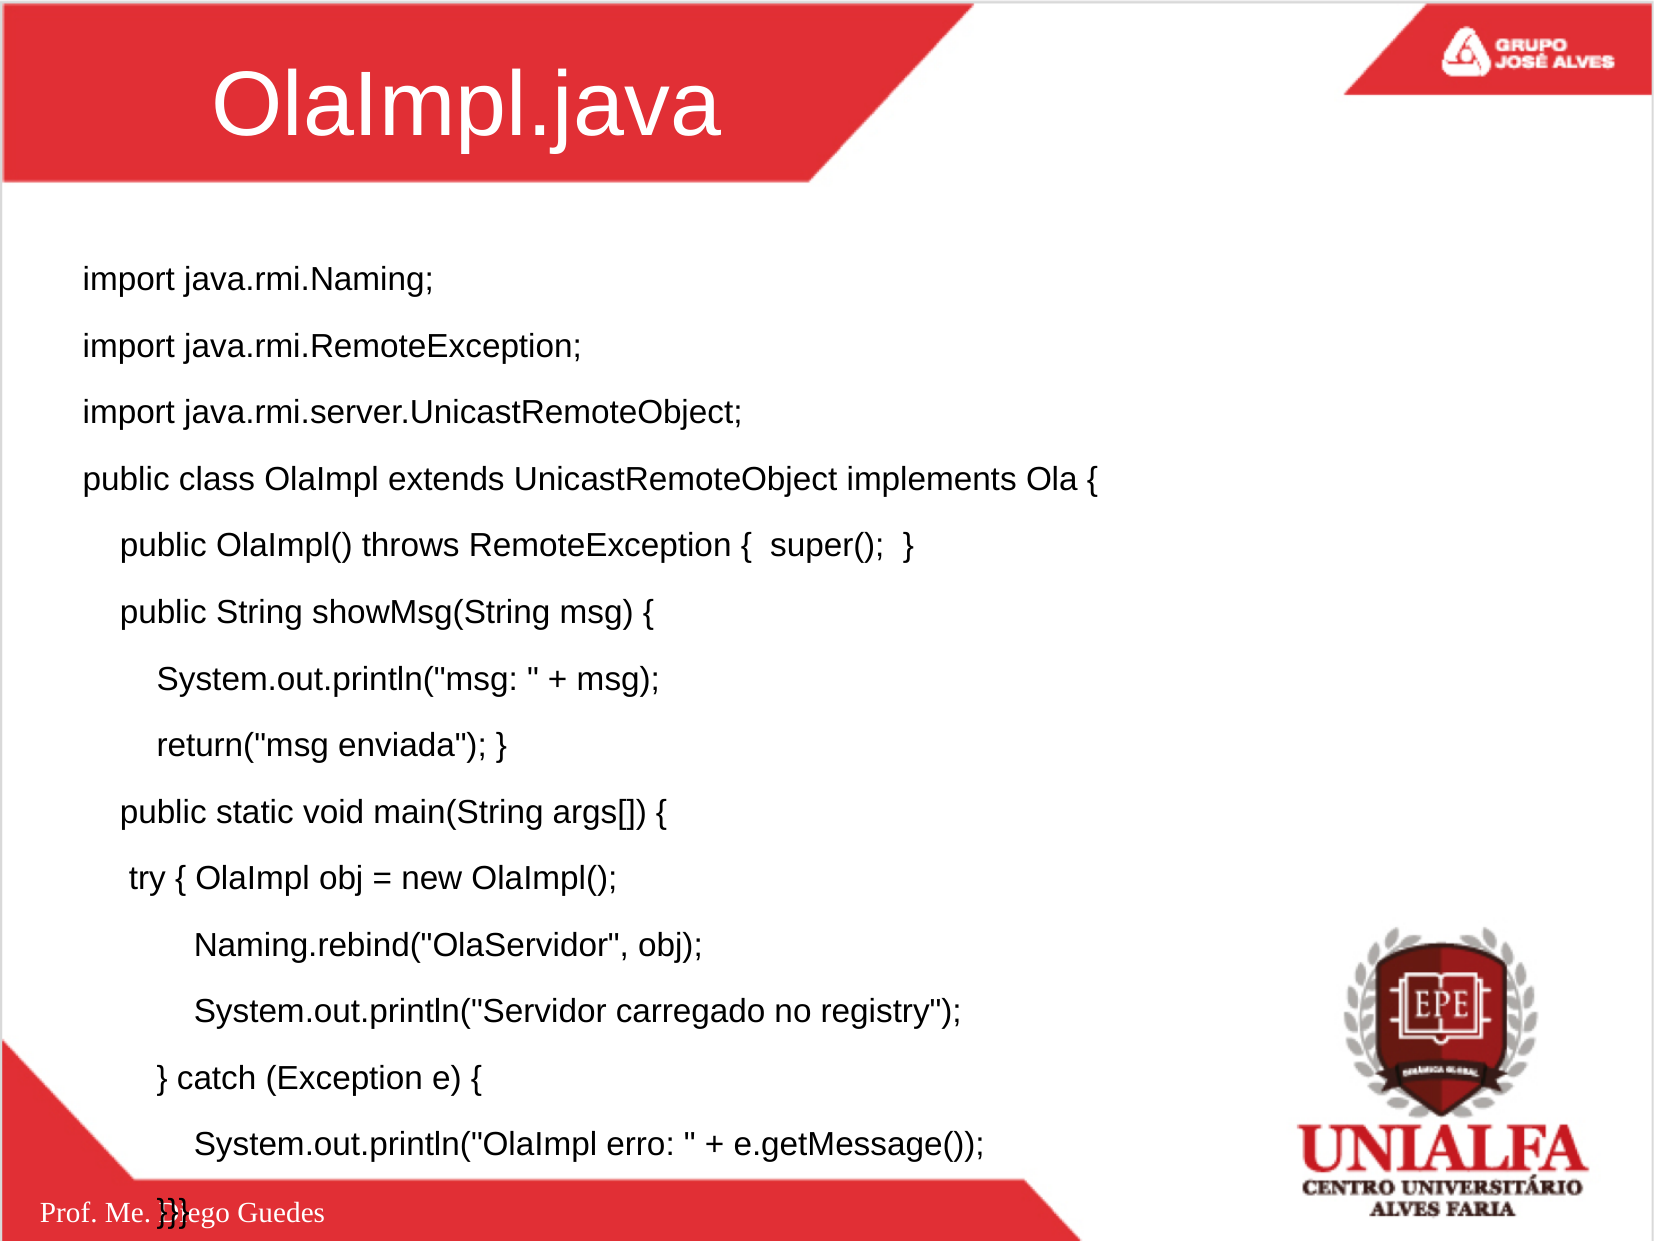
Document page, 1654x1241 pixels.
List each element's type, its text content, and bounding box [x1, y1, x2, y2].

title OlaImpl.java [76, 0, 857, 208]
picture [0, 0, 1654, 1241]
list import java.rmi.Naming; import java.rmi.RemoteException; import java.rmi.server.UnicastRemoteObject; public class OlaImpl extends UnicastRemoteObject implements Ola { public OlaImpl() throws RemoteException { super(); } public String showMsg(String msg) { System.out.println("msg: " + msg); return("msg enviada"); } public static void main(String args[]) { try { OlaImpl obj = new OlaImpl(); Naming.rebind("OlaServidor", obj); System.out.println("Servidor carregado no registry"); } catch (Exception e) { System.out.println("OlaImpl erro: " + e.getMessage()); }}} [82, 260, 1571, 1230]
